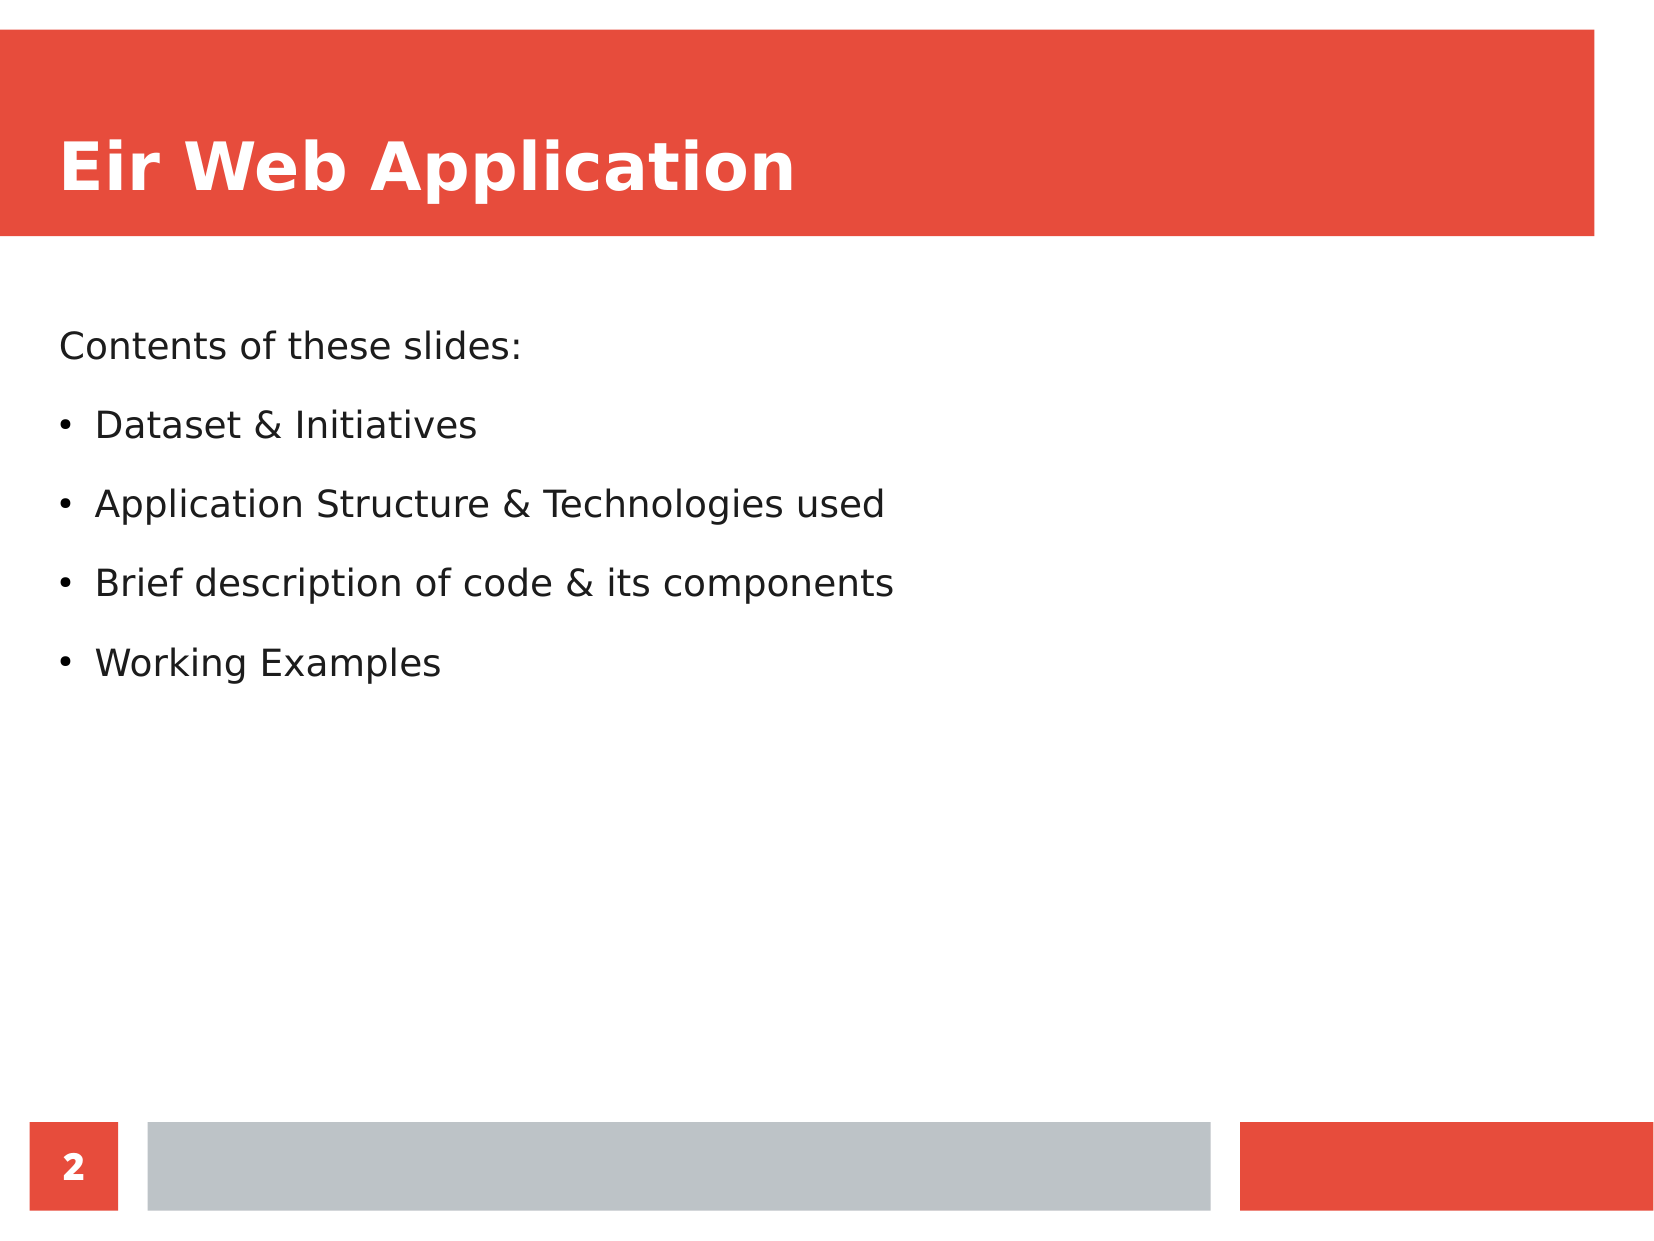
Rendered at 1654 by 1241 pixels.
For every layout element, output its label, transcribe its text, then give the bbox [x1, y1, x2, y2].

list Contents of these slides: Dataset & Initiatives Application Structure & Technologies used Brief description of code & its components Working Examples [59, 324, 1565, 1093]
title Eir Web Application [59, 59, 1595, 207]
